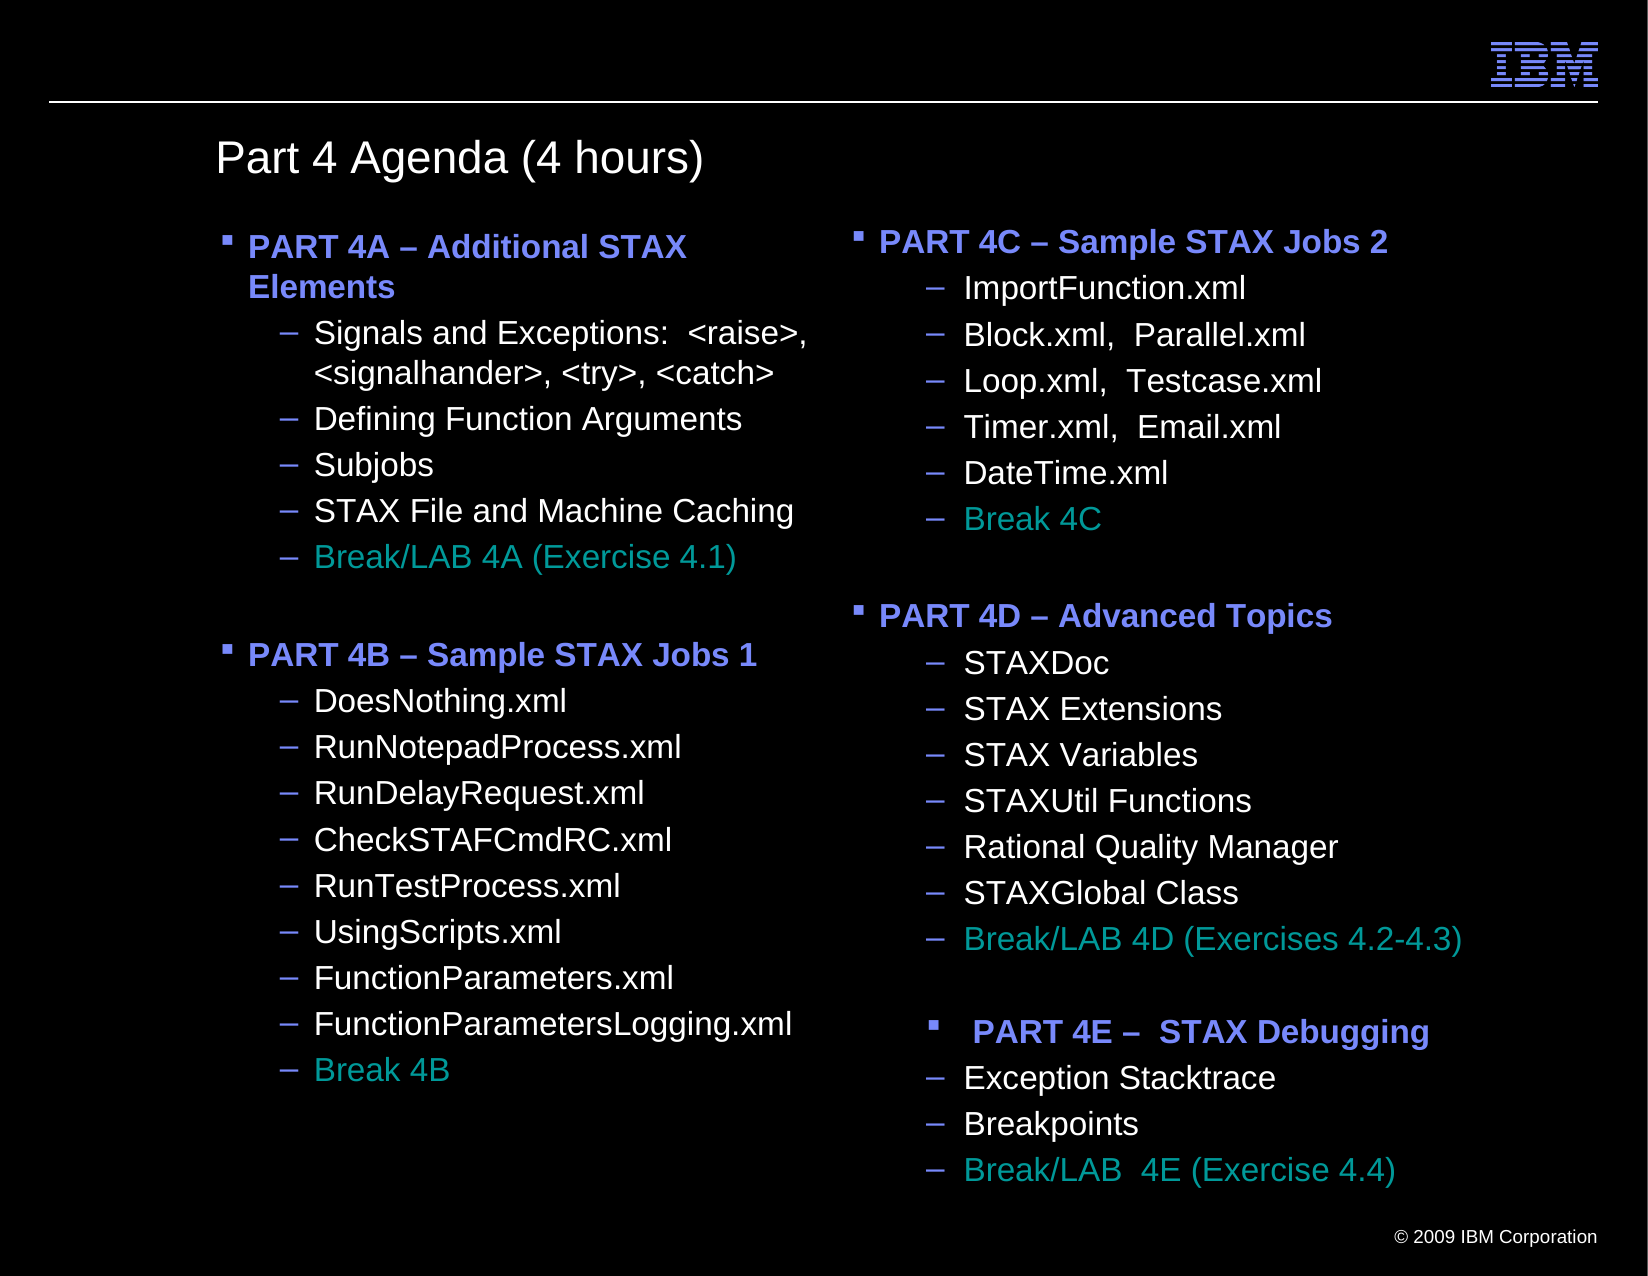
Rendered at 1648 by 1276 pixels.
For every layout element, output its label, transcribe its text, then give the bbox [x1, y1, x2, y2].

title Part 4 Agenda (4 hours) [198, 125, 1648, 219]
text_box PART 4A – Additional STAX Elements Signals and Exceptions: <raise>, <signalhander>, <try>, <catch> Defining Function Arguments Subjobs STAX File and Machine Caching Break/LAB 4A (Exercise 4.1) PART 4B – Sample STAX Jobs 1 DoesNothing.xml RunNotepadProcess.xml RunDelayRequest.xml CheckSTAFCmdRC.xml RunTestProcess.xml UsingScripts.xml FunctionParameters.xml FunctionParametersLogging.xml Break 4B [220, 225, 836, 1186]
text_box PART 4C – Sample STAX Jobs 2 ImportFunction.xml Block.xml, Parallel.xml Loop.xml, Testcase.xml Timer.xml, Email.xml DateTime.xml Break 4C PART 4D – Advanced Topics STAXDoc STAX Extensions STAX Variables STAXUtil Functions Rational Quality Manager STAXGlobal Class Break/LAB 4D (Exercises 4.2-4.3) PART 4E – STAX Debugging Exception Stacktrace Breakpoints Break/LAB 4E (Exercise 4.4) [836, 212, 1648, 1276]
picture [1491, 42, 1598, 87]
